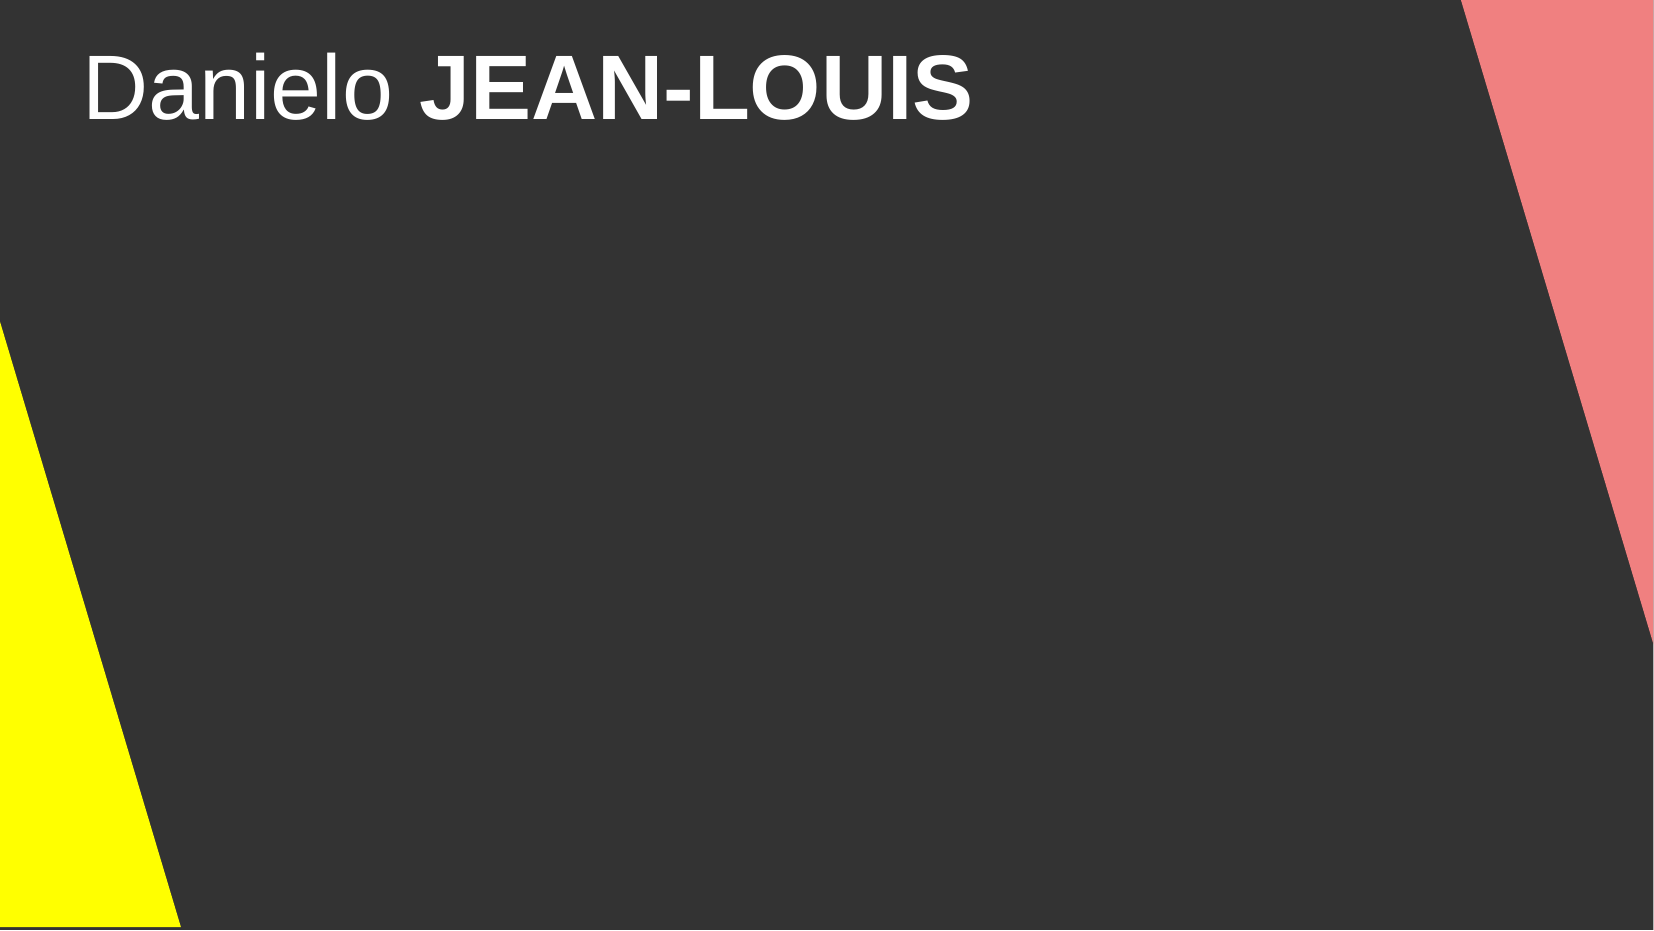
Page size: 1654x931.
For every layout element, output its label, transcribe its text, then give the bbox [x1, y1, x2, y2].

text_box [1460, 0, 1654, 647]
subtitle Danielo JEAN-LOUIS [82, 36, 1532, 242]
text_box [0, 321, 181, 928]
